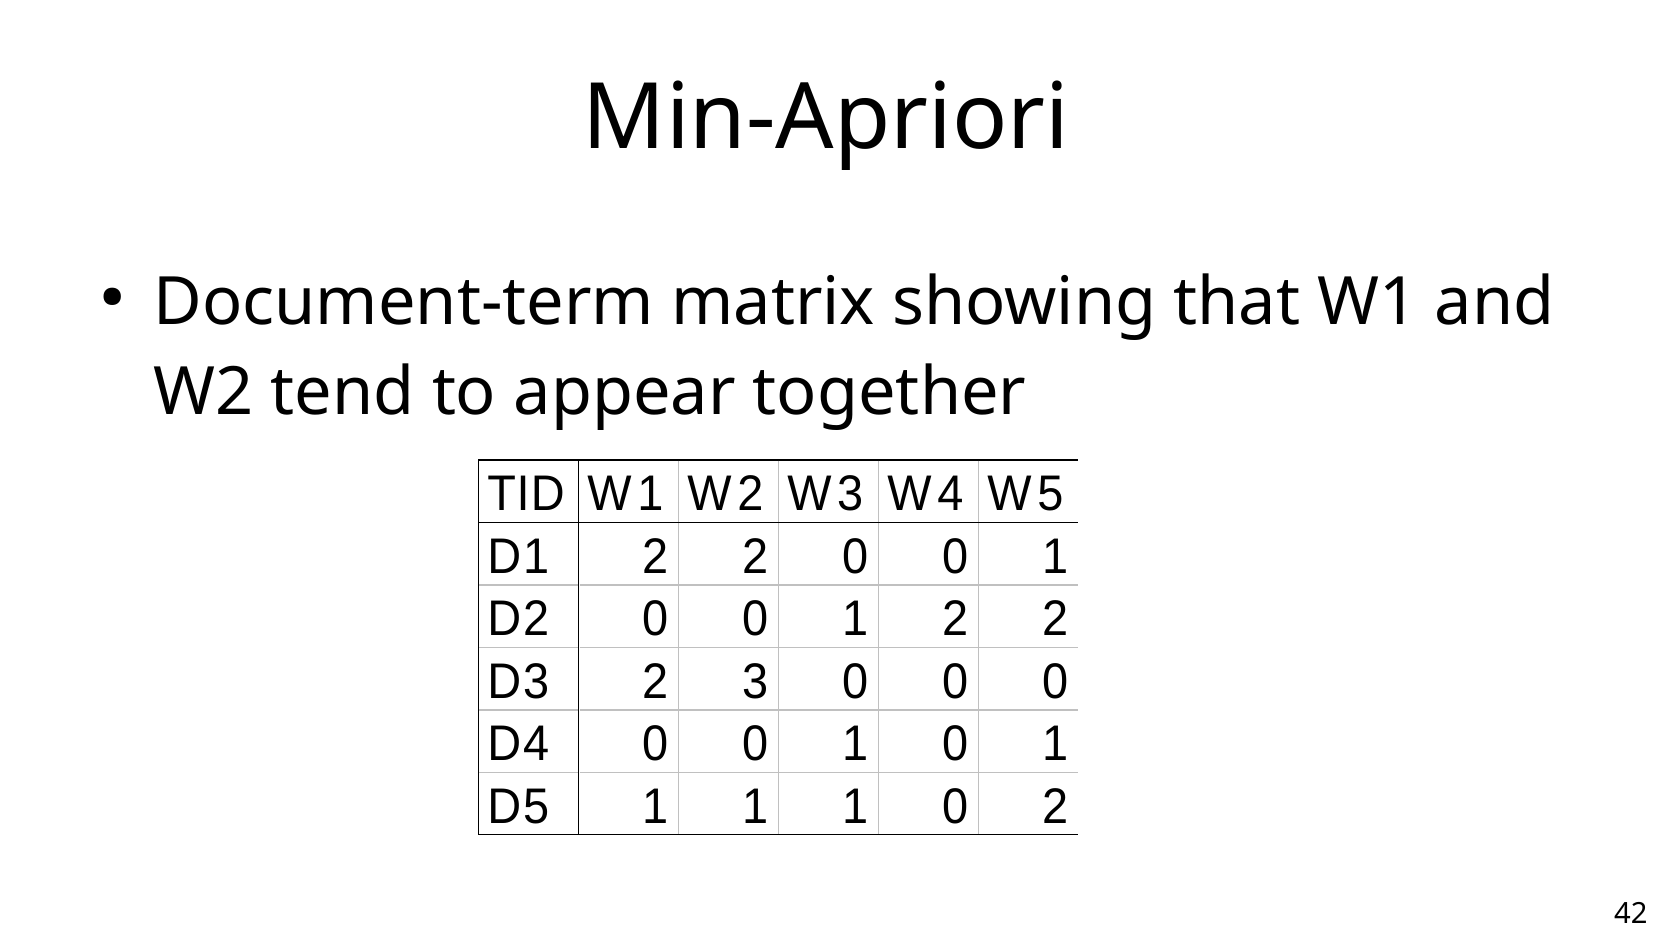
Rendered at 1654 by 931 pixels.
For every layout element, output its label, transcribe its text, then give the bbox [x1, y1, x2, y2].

title Min-Apriori [82, 1, 1571, 226]
chart [477, 459, 1080, 836]
list Document-term matrix showing that W1 and W2 tend to appear together [82, 253, 1571, 793]
